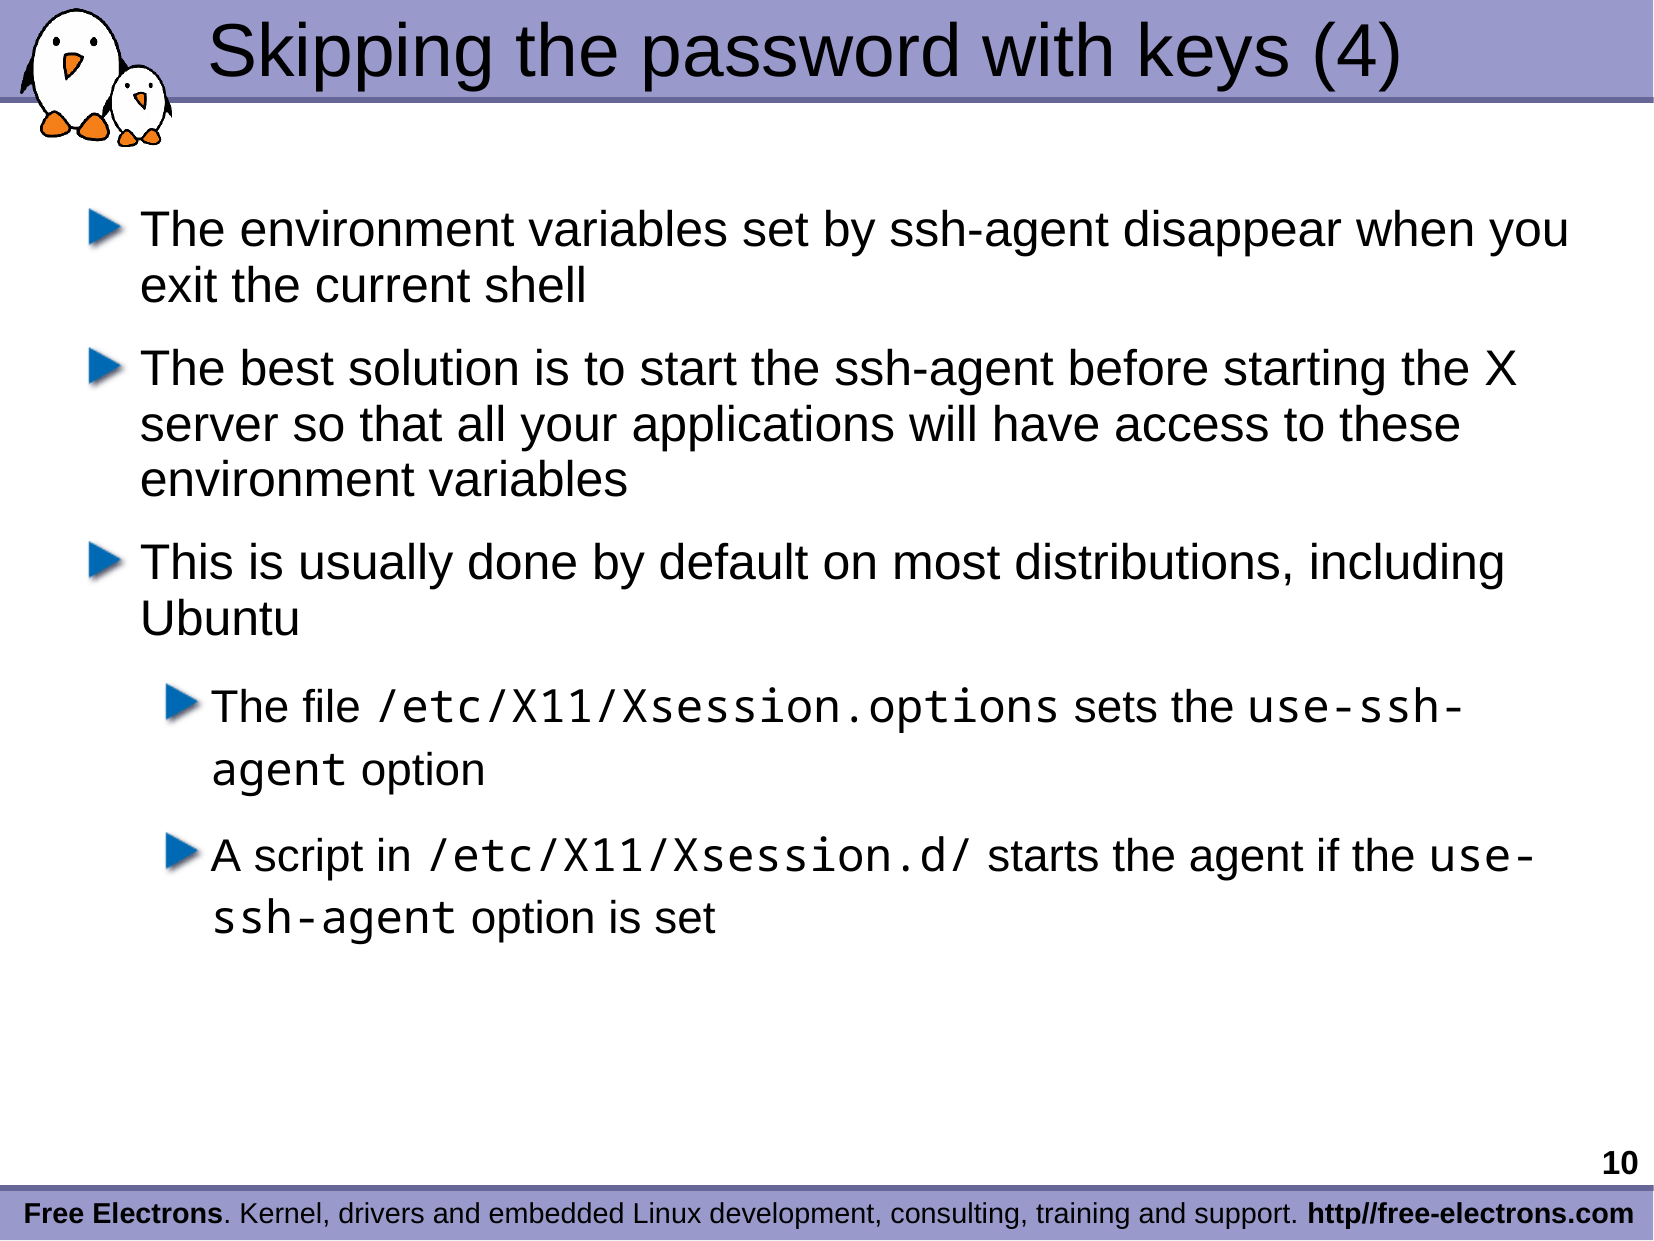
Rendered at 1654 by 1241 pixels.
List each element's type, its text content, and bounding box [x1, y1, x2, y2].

title Skipping the password with keys (4) [60, 0, 1551, 101]
list The environment variables set by ssh-agent disappear when you exit the current shell The best solution is to start the ssh-agent before starting the X server so that all your applications will have access to these environment variables This is usually done by default on most distributions, including Ubuntu The file /etc/X11/Xsession.options sets the use-ssh-agent option A script in /etc/X11/Xsession.d/ starts the agent if the use-ssh-agent option is set [68, 201, 1592, 1118]
picture [20, 8, 172, 147]
